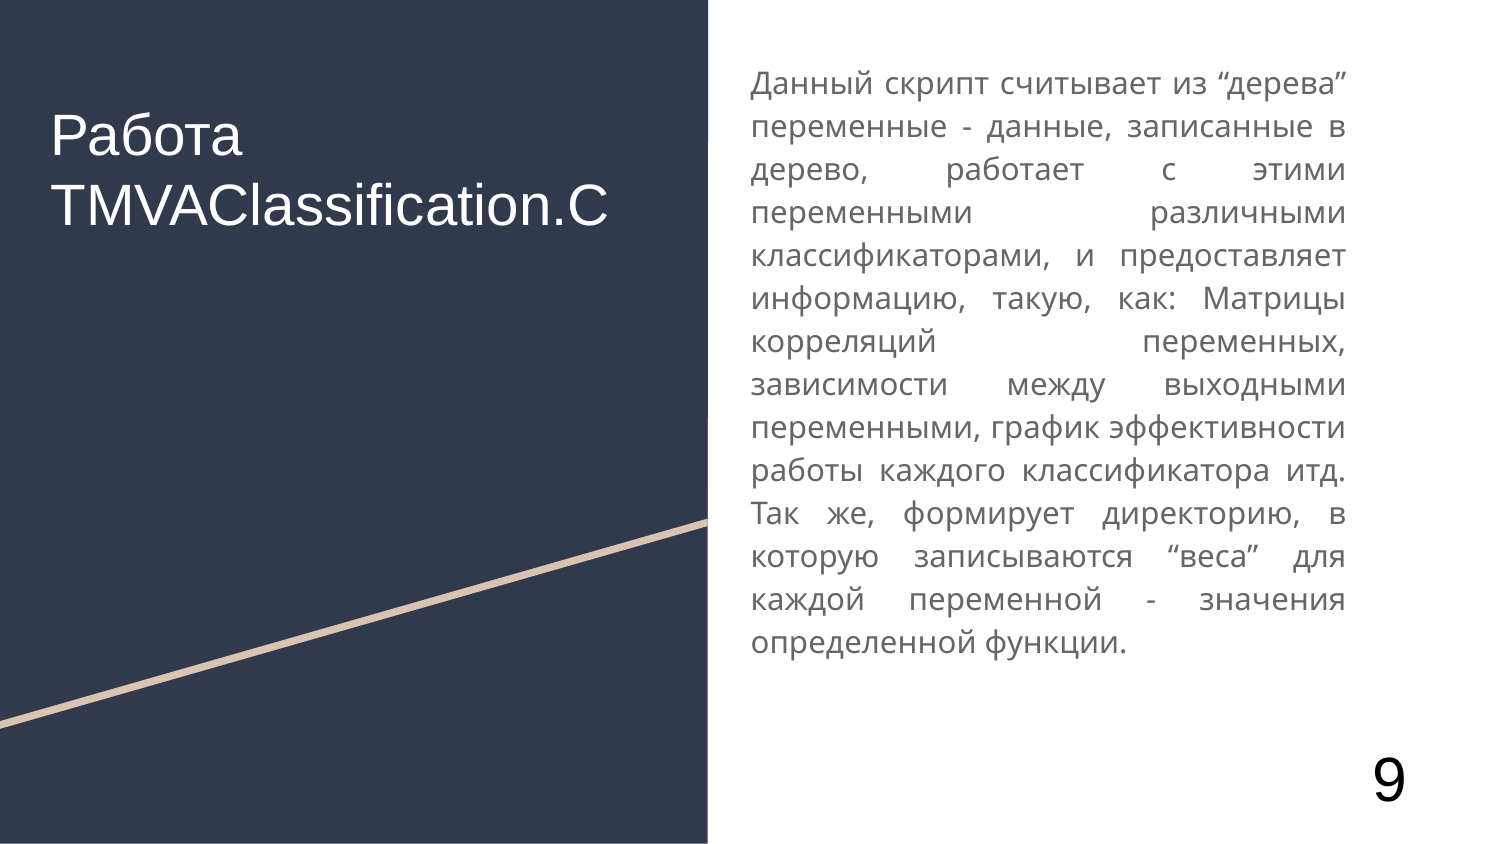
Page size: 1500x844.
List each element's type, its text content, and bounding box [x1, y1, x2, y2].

title Работа TMVAClassification.C [35, 82, 689, 494]
list Данный скрипт считывает из “дерева” переменные - данные, записанные в дерево, работает с этими переменными различными классификаторами, и предоставляет информацию, такую, как: Матрицы корреляций переменных, зависимости между выходными переменными, график эффективности работы каждого классификатора итд. Так же, формирует директорию, в которую записываются “веса” для каждой переменной - значения определенной функции. [735, 42, 1363, 715]
title 9 [1357, 723, 1500, 844]
